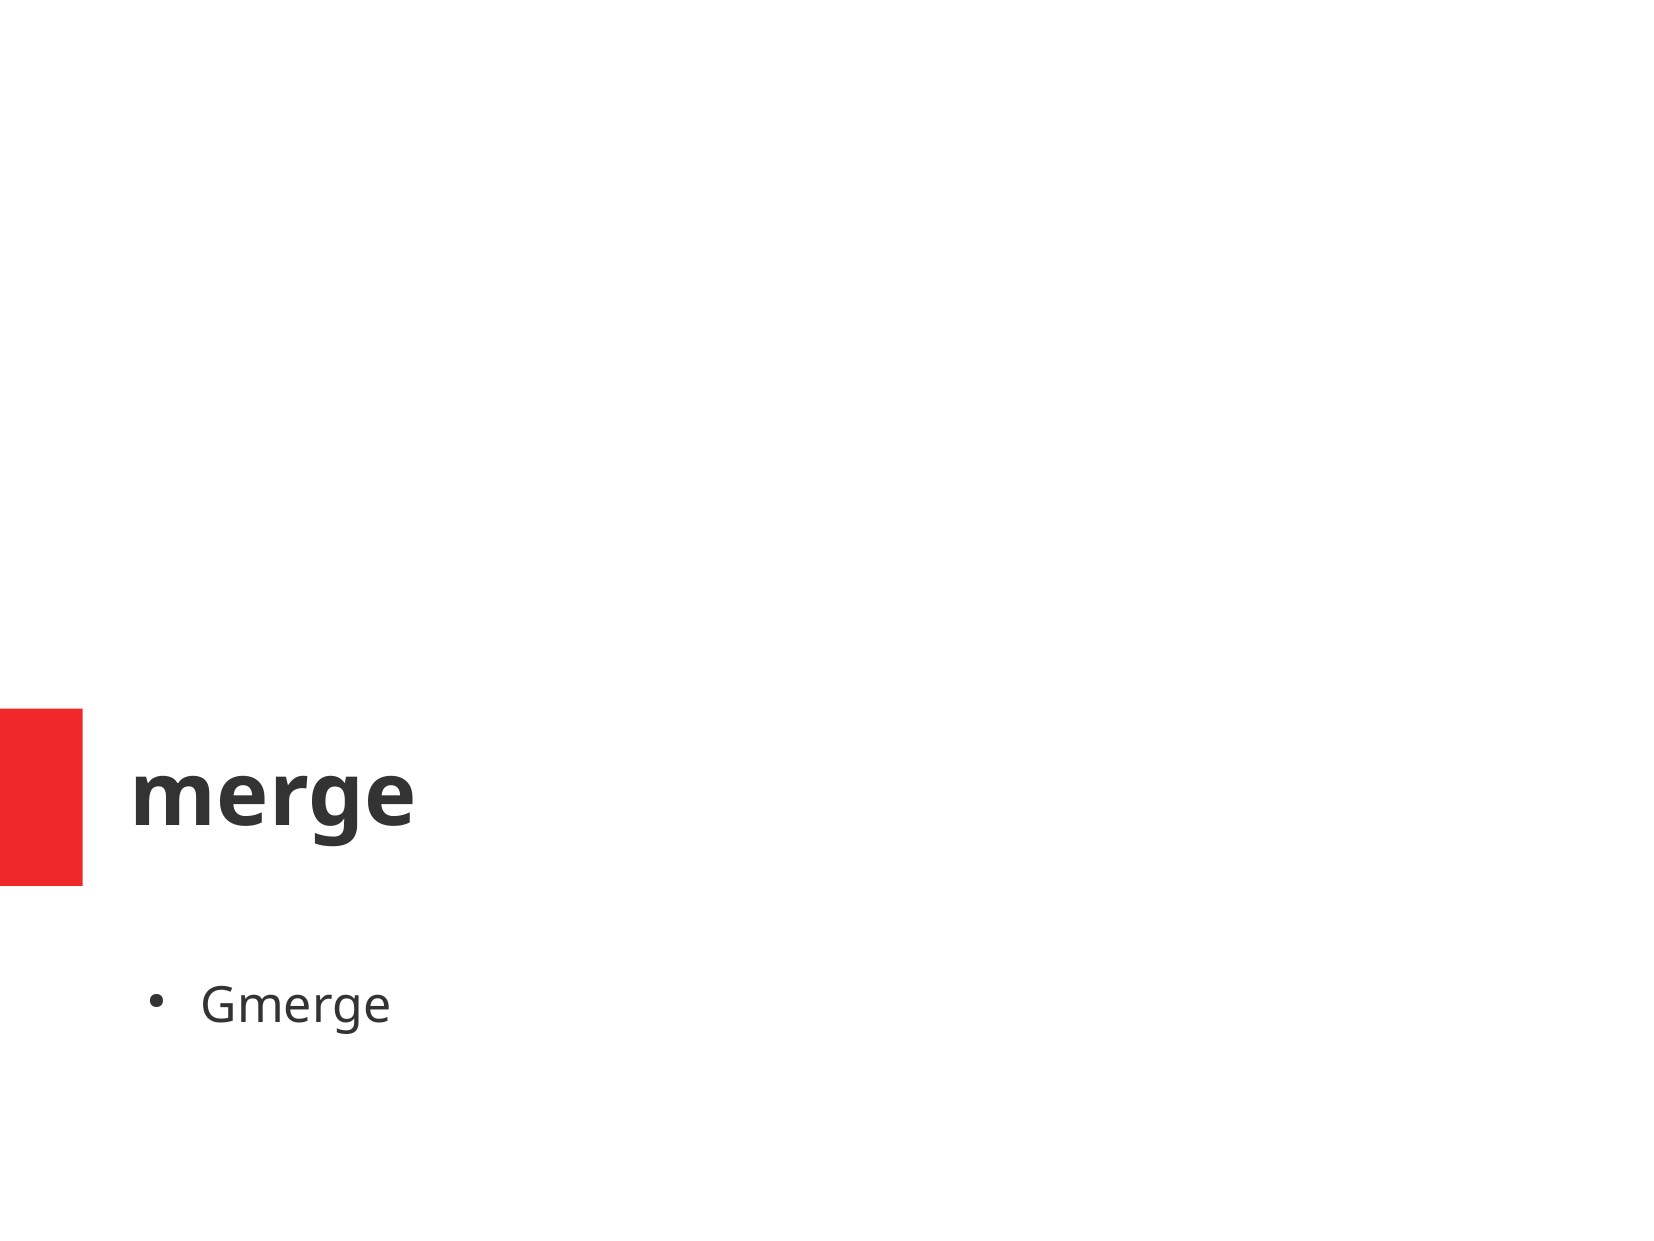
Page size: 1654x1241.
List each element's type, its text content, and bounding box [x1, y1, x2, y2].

title merge [129, 673, 1536, 910]
list Gmerge [129, 968, 1536, 1241]
